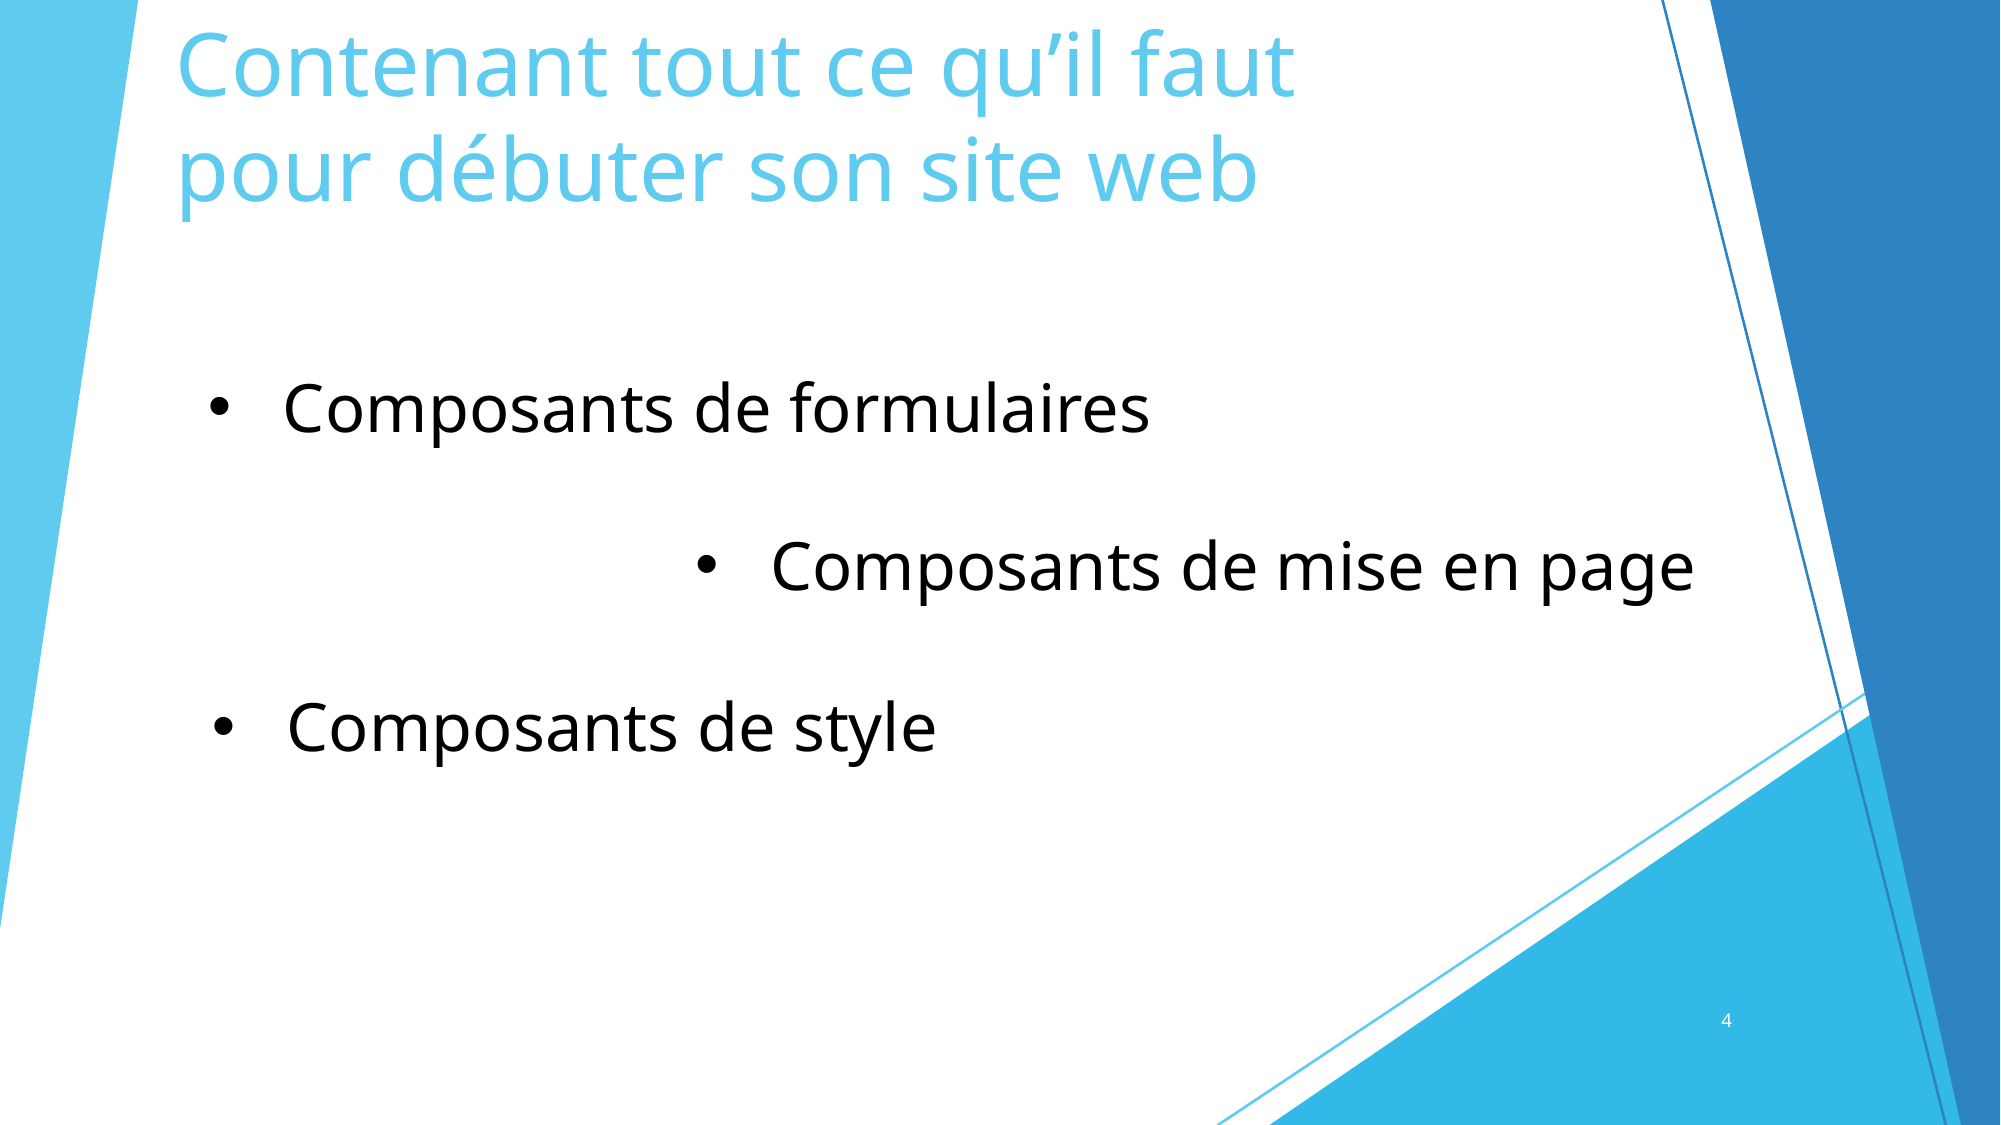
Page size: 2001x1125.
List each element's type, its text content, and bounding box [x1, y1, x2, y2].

title Contenant tout ce qu’il faut pour débuter son site web [160, 0, 1448, 228]
text_box [0, 0, 1839, 1125]
text_box [1222, 713, 1944, 1125]
text_box Composants de formulaires [192, 358, 1269, 455]
text_box [1665, 0, 2000, 1125]
text_box Composants de style [196, 677, 1273, 774]
text_box Composants de mise en page [680, 515, 1757, 612]
